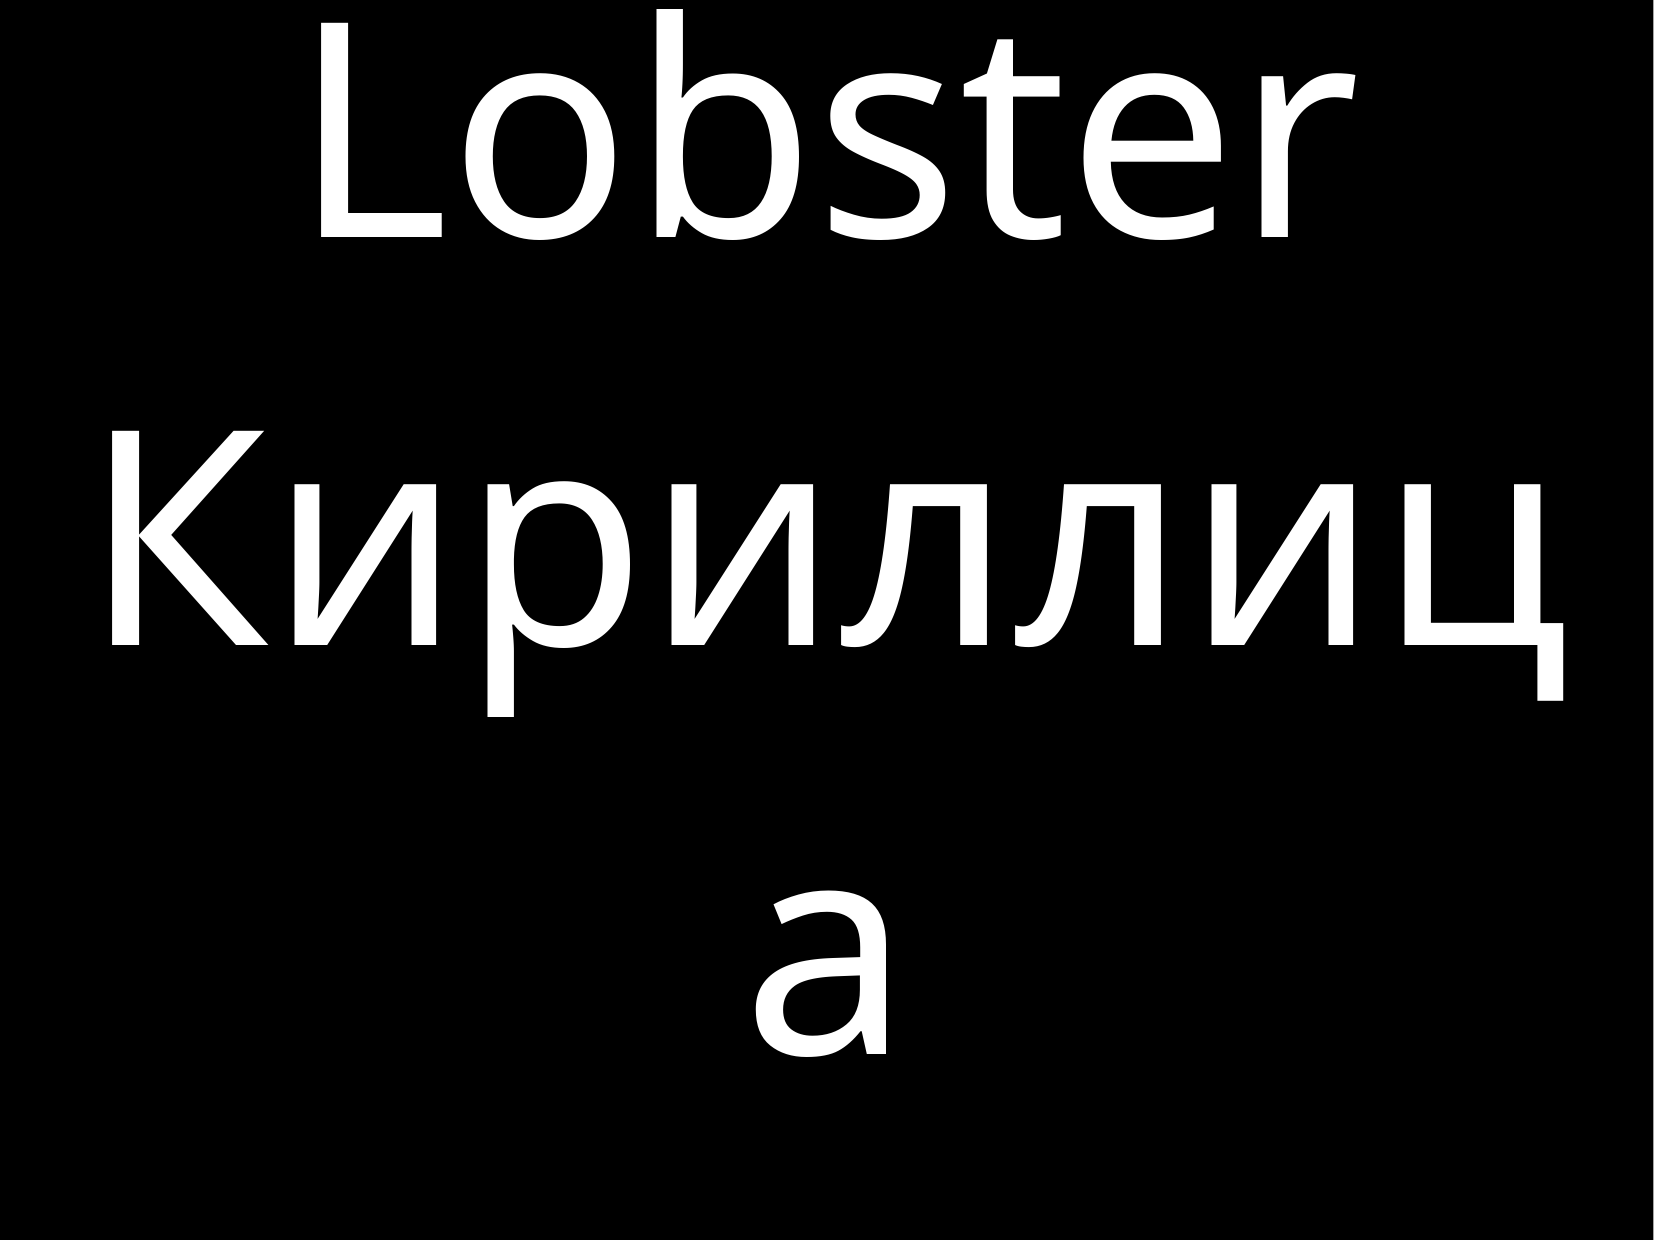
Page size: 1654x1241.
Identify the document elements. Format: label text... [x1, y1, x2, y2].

subtitle Lobster Кириллица [82, 49, 1571, 1010]
